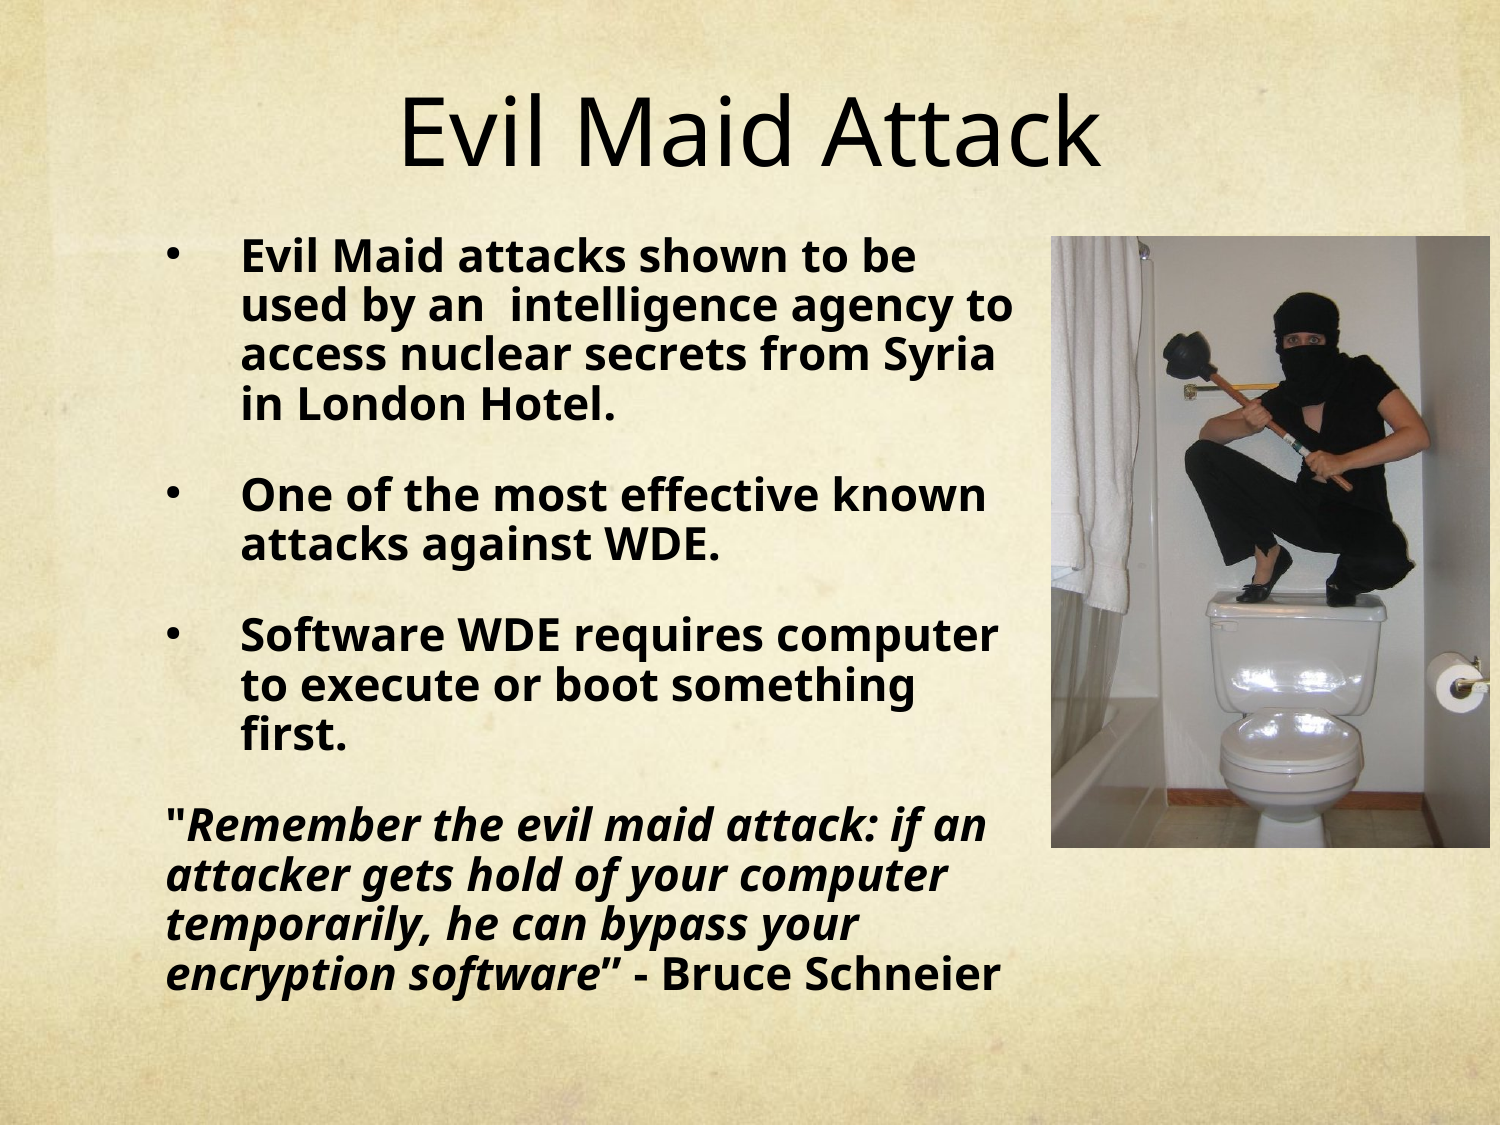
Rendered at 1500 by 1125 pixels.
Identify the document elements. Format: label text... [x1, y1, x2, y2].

picture [0, 0, 1500, 1125]
text_box Evil Maid attacks shown to be used by an intelligence agency to access nuclear secrets from Syria in London Hotel. One of the most effective known attacks against WDE. Software WDE requires computer to execute or boot something first. "Remember the evil maid attack: if an attacker gets hold of your computer temporarily, he can bypass your encryption software” - Bruce Schneier [149, 224, 1035, 1052]
text_box Evil Maid Attack [150, 56, 1350, 200]
